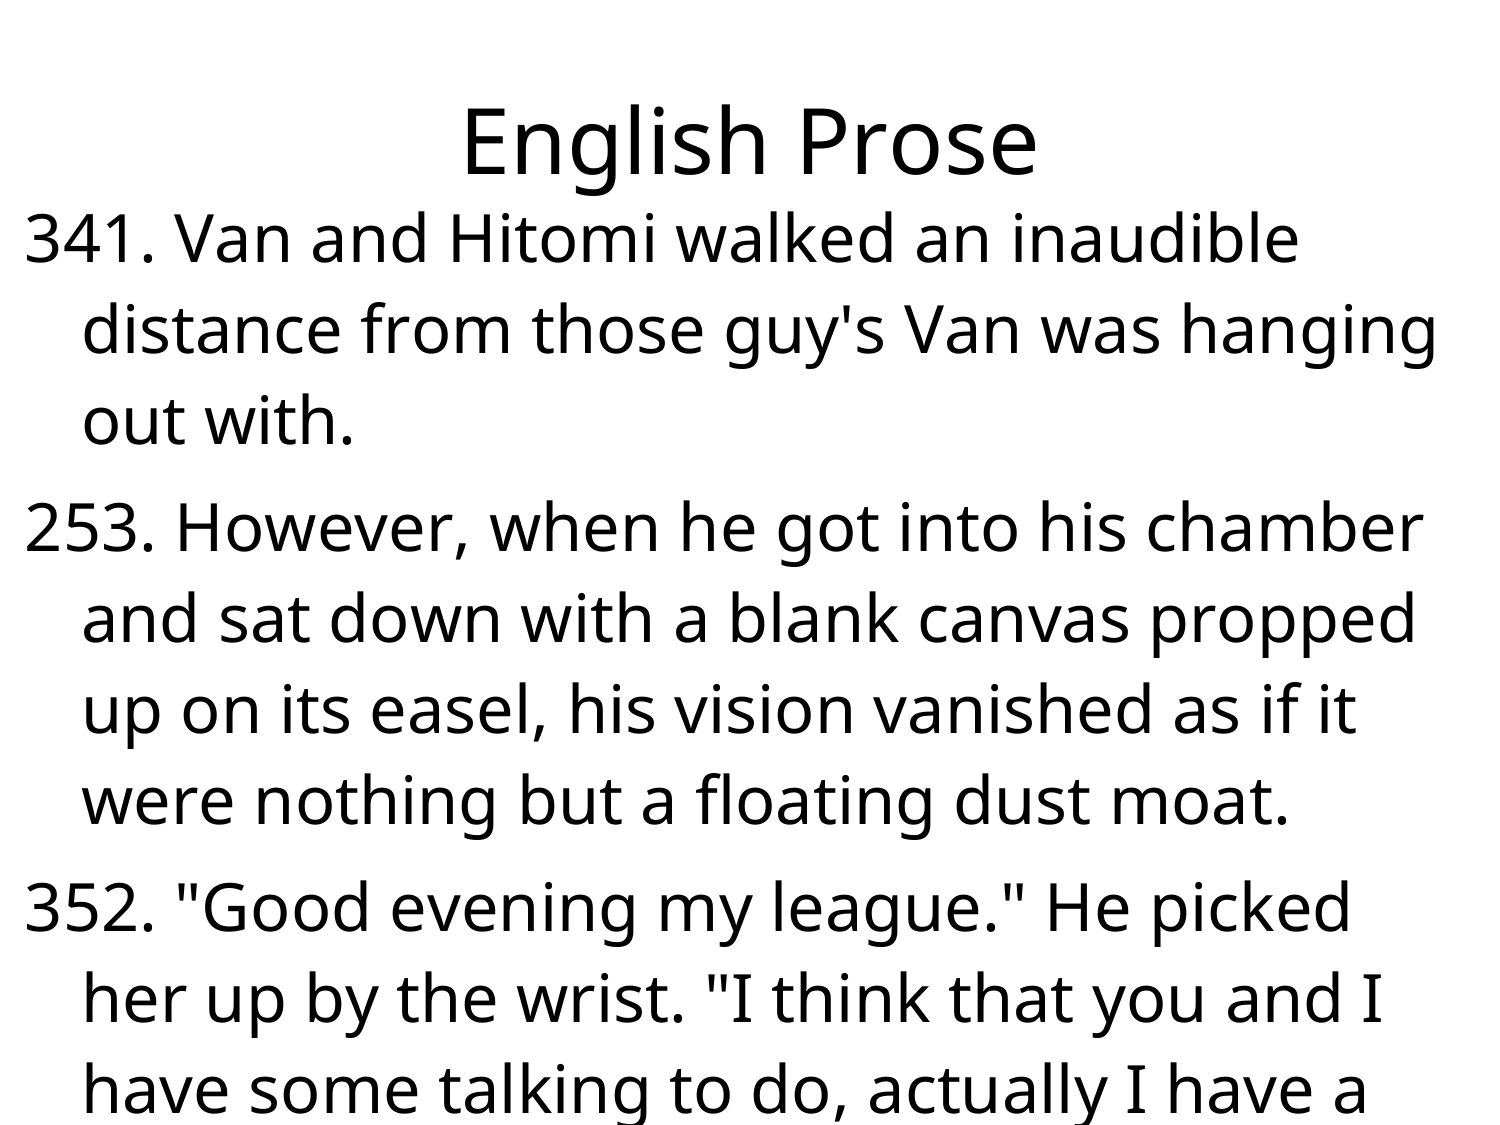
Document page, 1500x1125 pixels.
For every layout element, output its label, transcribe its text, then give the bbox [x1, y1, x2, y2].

list 341. Van and Hitomi walked an inaudible distance from those guy's Van was hanging out with. 253. However, when he got into his chamber and sat down with a blank canvas propped up on its easel, his vision vanished as if it were nothing but a floating dust moat. 352. "Good evening my league." He picked her up by the wrist. "I think that you and I have some talking to do, actually I have a preposition" [24, 191, 1476, 1078]
title English Prose [24, 45, 1476, 191]
